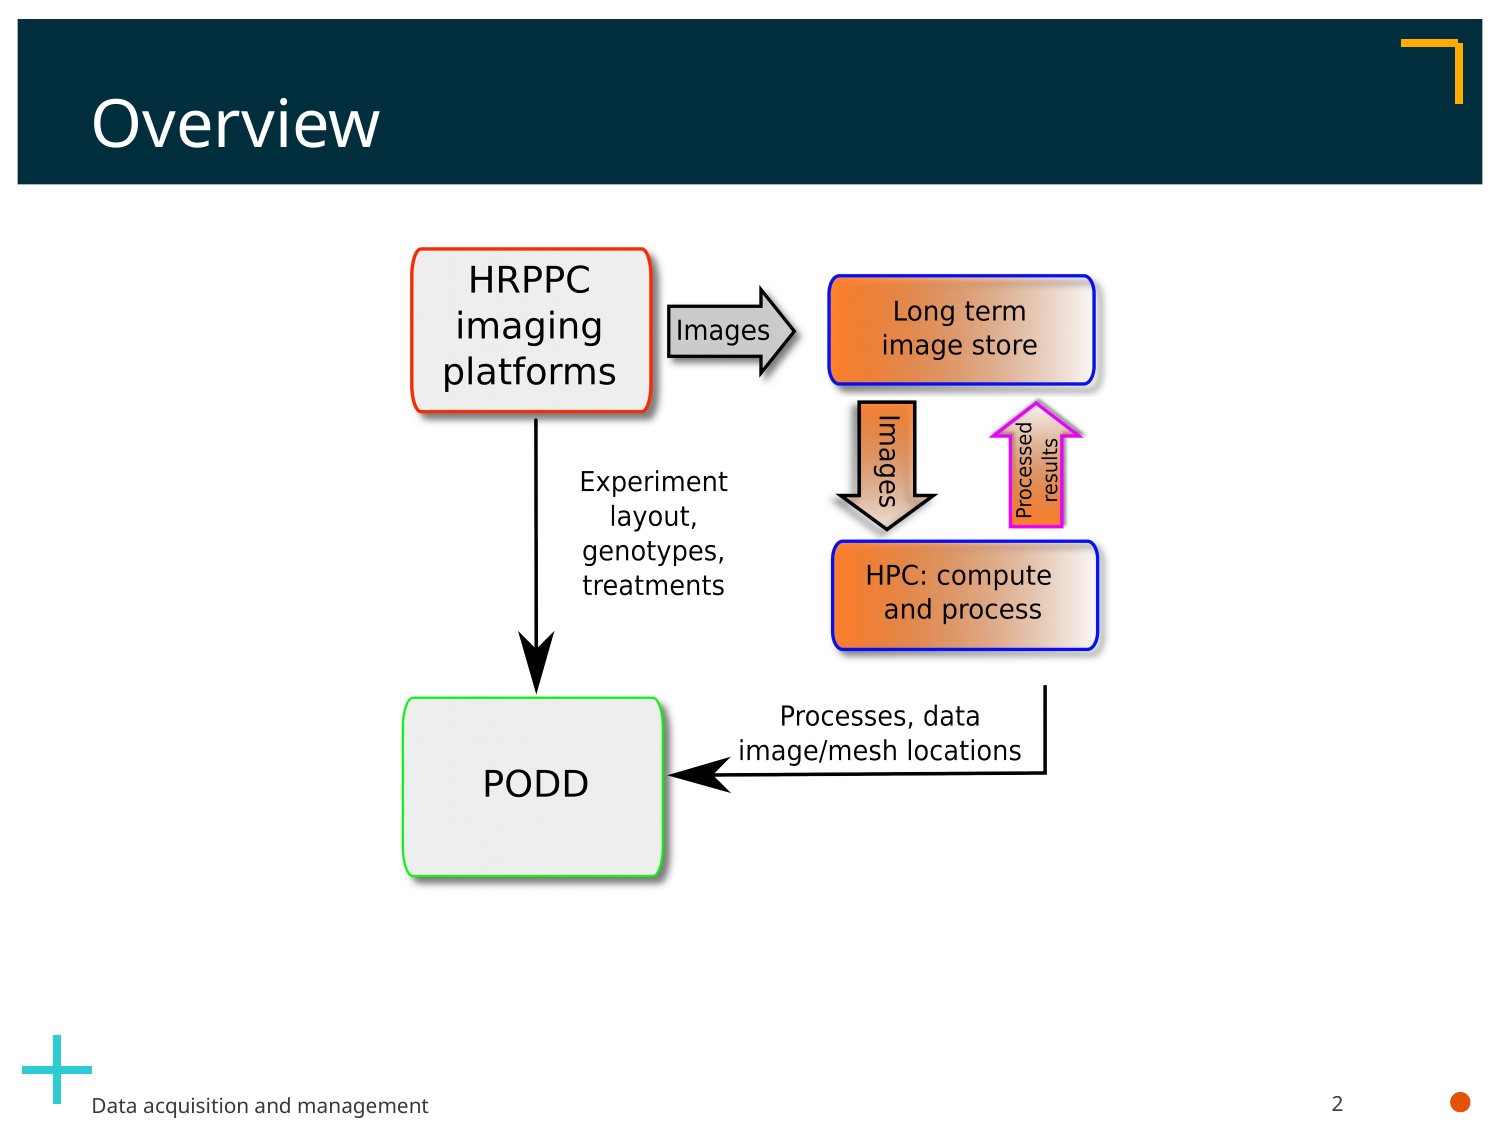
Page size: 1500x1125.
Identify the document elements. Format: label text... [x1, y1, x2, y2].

footer Data acquisition and management [76, 1090, 1246, 1120]
picture [375, 230, 1126, 895]
title Overview [75, 45, 1425, 161]
slide_number <number> [1316, 1090, 1400, 1120]
